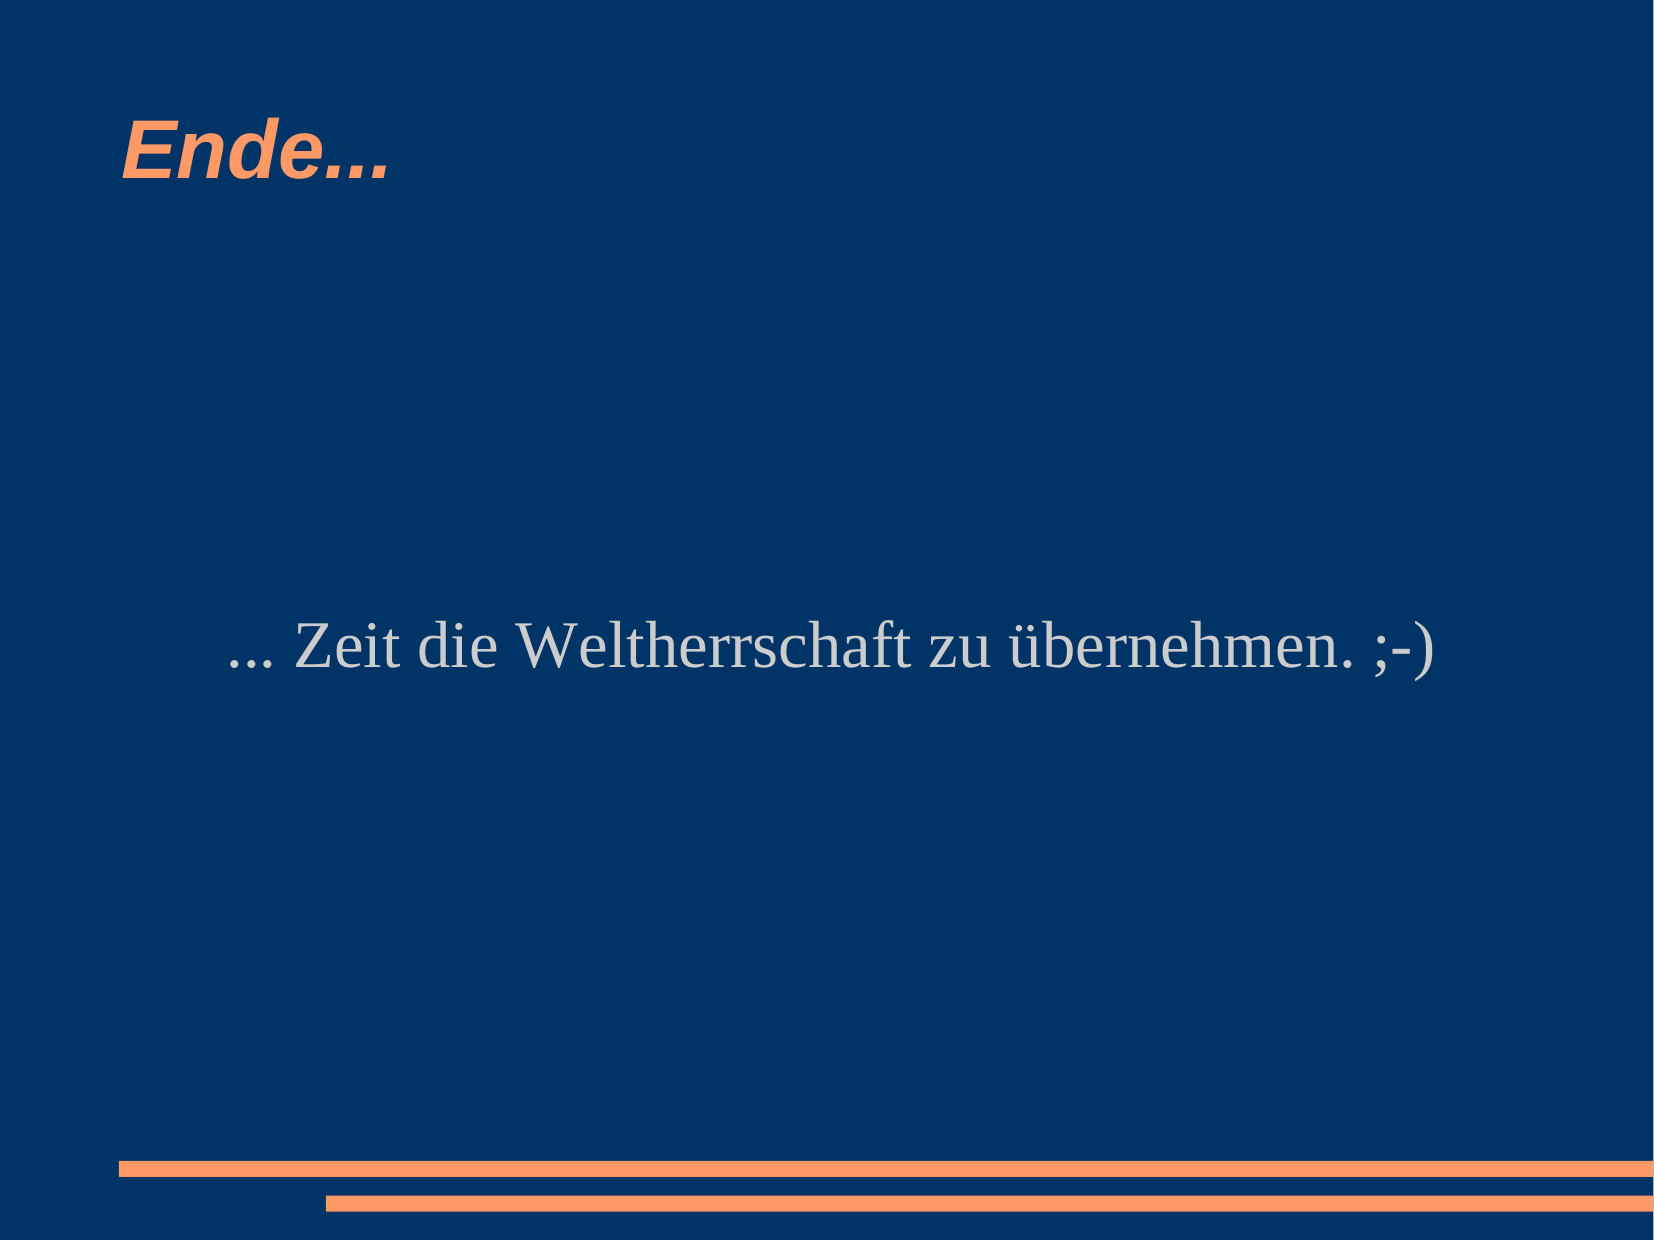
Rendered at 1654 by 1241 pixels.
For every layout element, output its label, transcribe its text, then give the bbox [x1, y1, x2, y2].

subtitle ... Zeit die Weltherrschaft zu übernehmen. ;-) [112, 240, 1552, 1051]
title Ende... [121, 46, 1534, 240]
